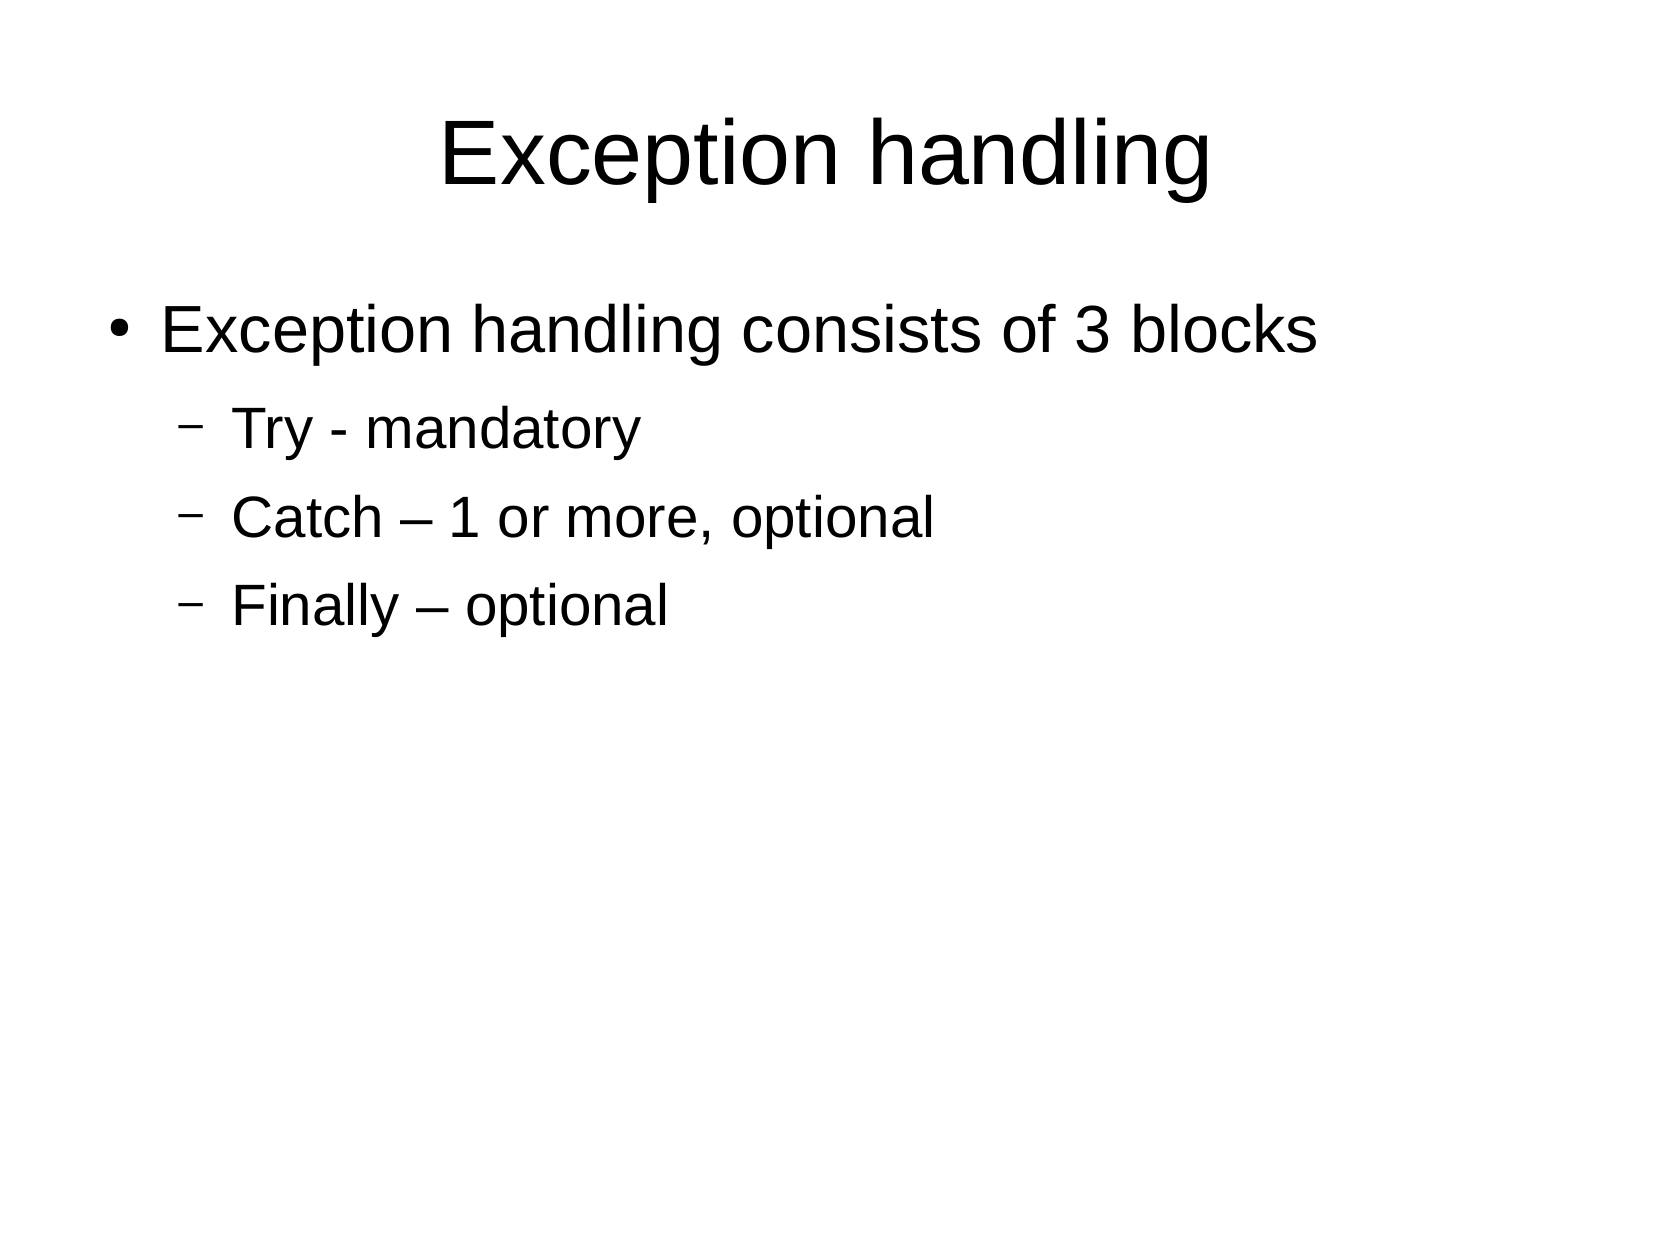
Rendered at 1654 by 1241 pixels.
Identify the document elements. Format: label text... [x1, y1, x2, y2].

list Exception handling consists of 3 blocks Try - mandatory Catch – 1 or more, optional Finally – optional [90, 291, 1579, 1111]
title Exception handling [82, 49, 1571, 257]
